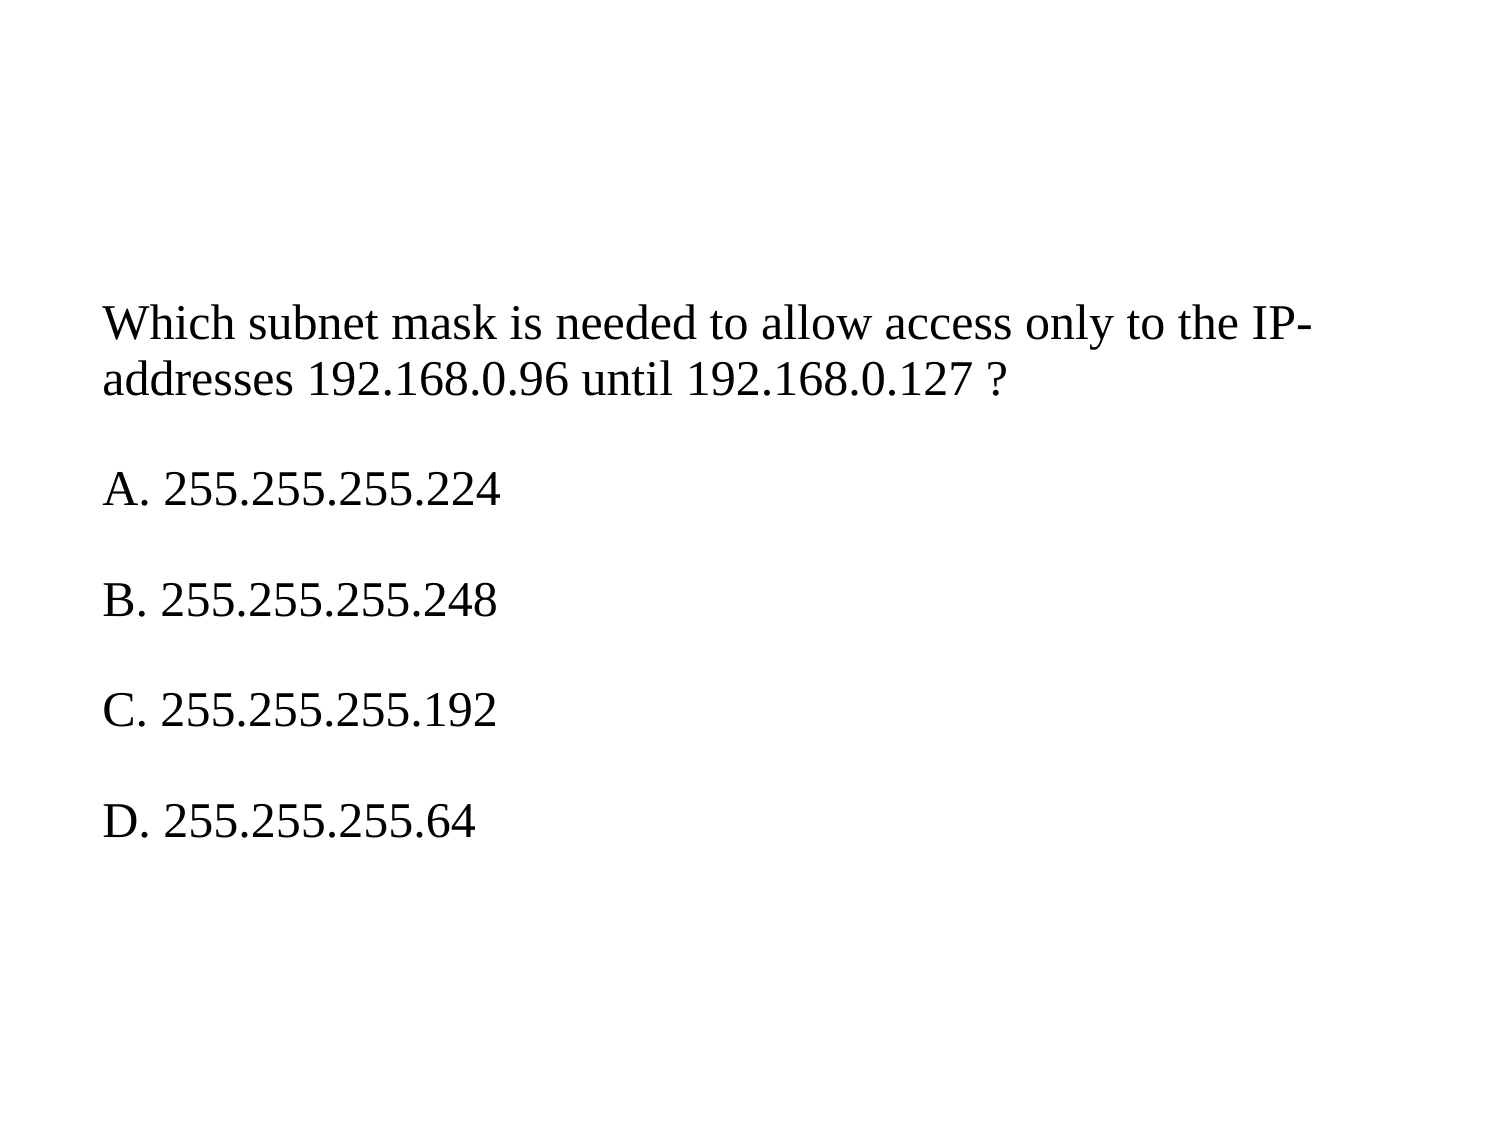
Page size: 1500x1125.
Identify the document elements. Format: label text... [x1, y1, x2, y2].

text_box Which subnet mask is needed to allow access only to the IP-addresses 192.168.0.96 until 192.168.0.127 ? A. 255.255.255.224 B. 255.255.255.248 C. 255.255.255.192 D. 255.255.255.64 [87, 287, 1375, 856]
